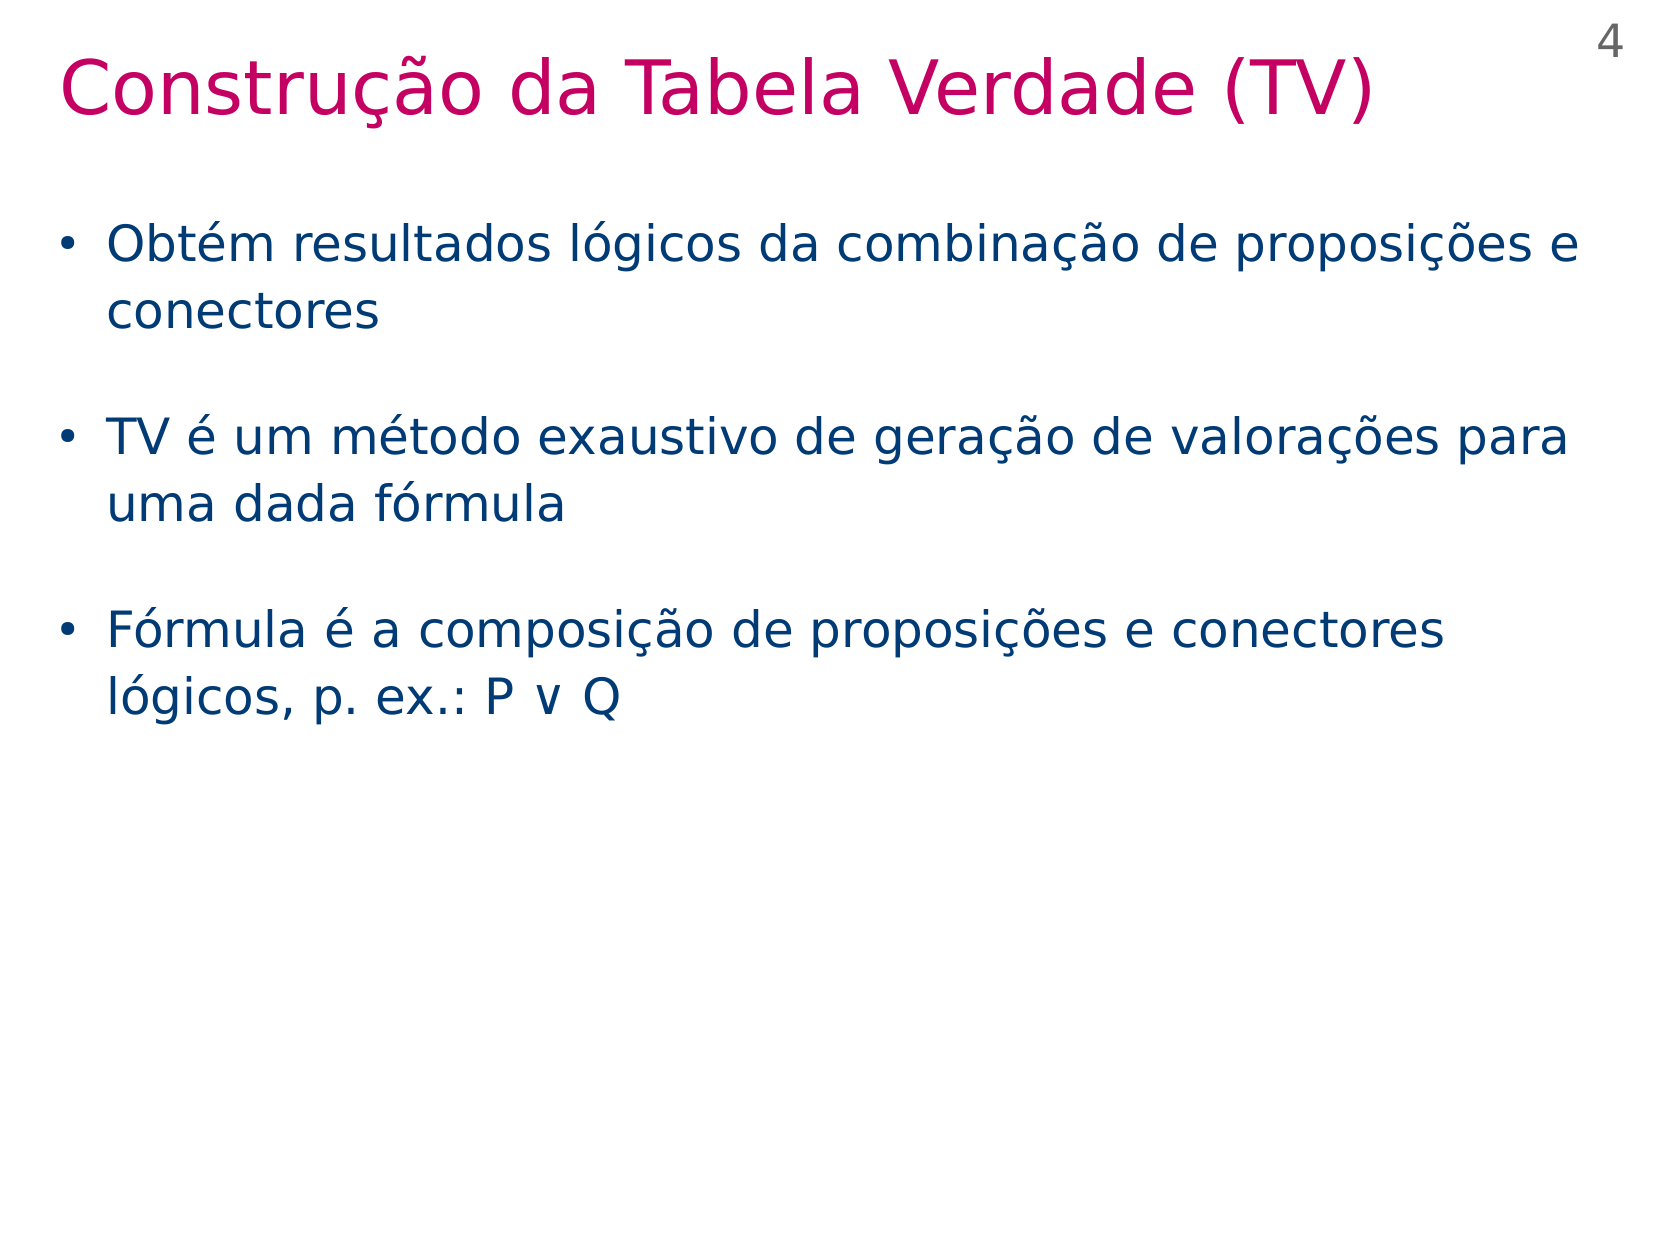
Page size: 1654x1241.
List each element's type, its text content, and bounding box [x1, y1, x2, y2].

list Obtém resultados lógicos da combinação de proposições e conectores TV é um método exaustivo de geração de valorações para uma dada fórmula Fórmula é a composição de proposições e conectores lógicos, p. ex.: P ∨ Q [59, 206, 1625, 1211]
title Construção da Tabela Verdade (TV) [59, 29, 1595, 148]
